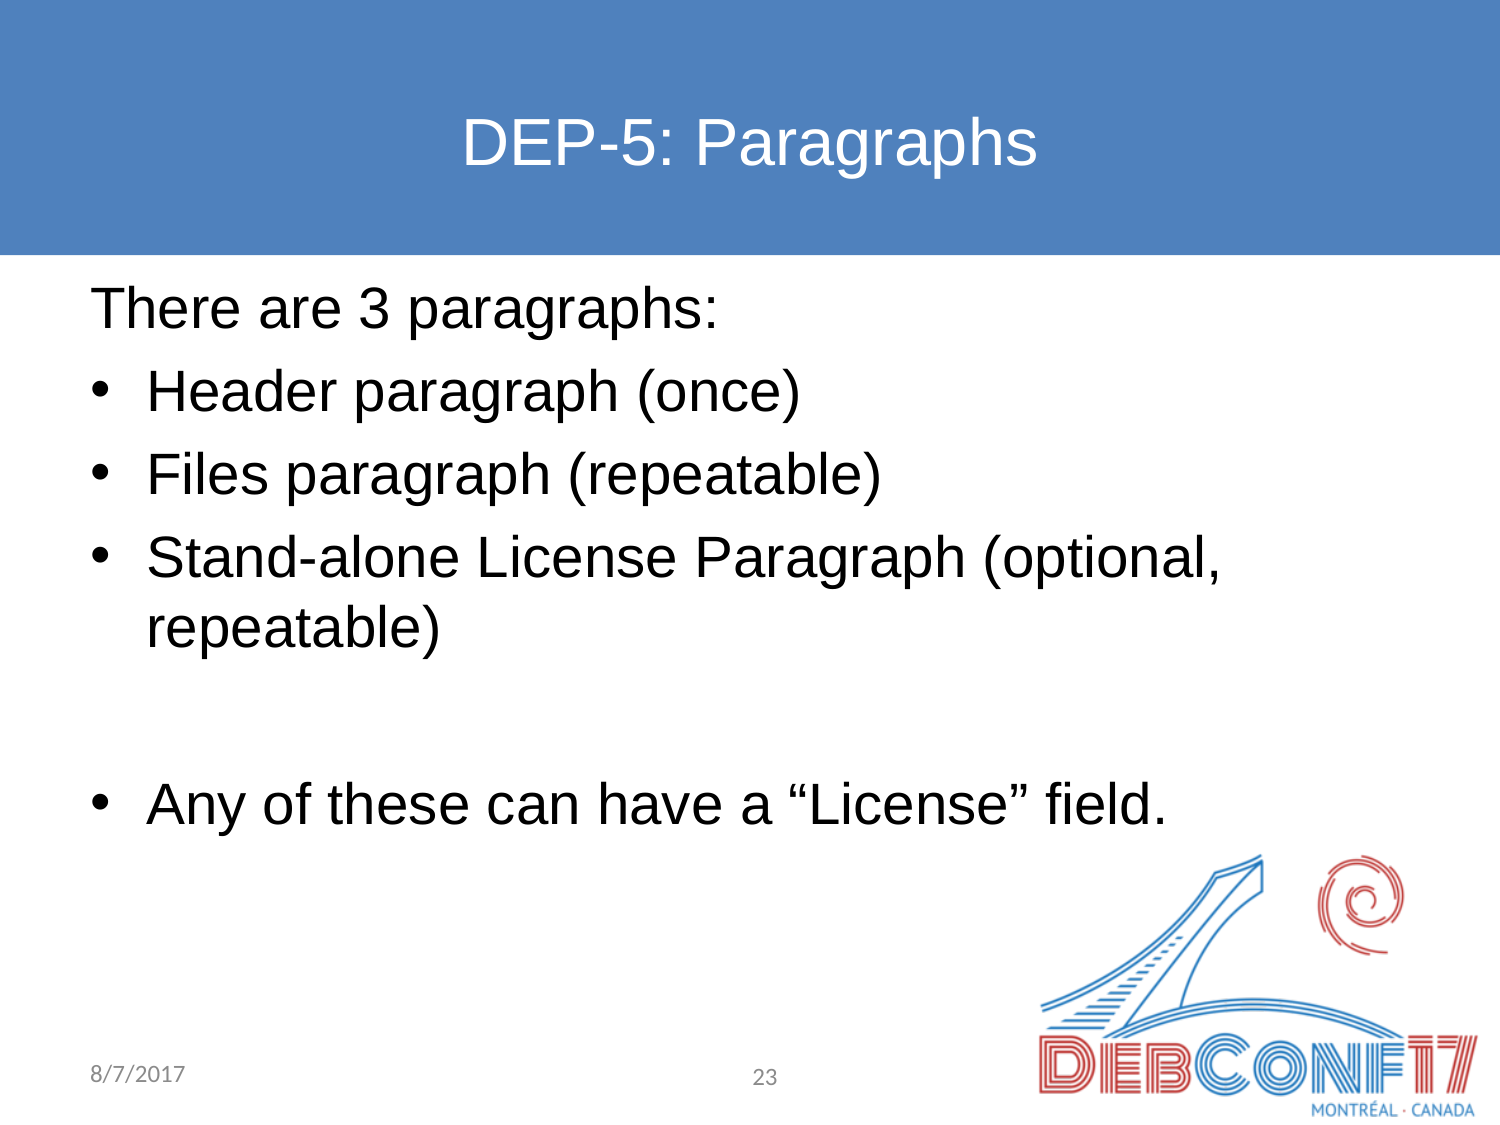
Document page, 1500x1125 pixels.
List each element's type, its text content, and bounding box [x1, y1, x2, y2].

slide_number <number> [442, 1045, 793, 1106]
title DEP-5: Paragraphs [75, 45, 1425, 233]
picture [999, 806, 1500, 1125]
list There are 3 paragraphs: Header paragraph (once) Files paragraph (repeatable) Stand-alone License Paragraph (optional, repeatable) Any of these can have a “License” field. [75, 262, 1425, 1005]
slide_number 8/7/2017 [75, 1042, 425, 1103]
